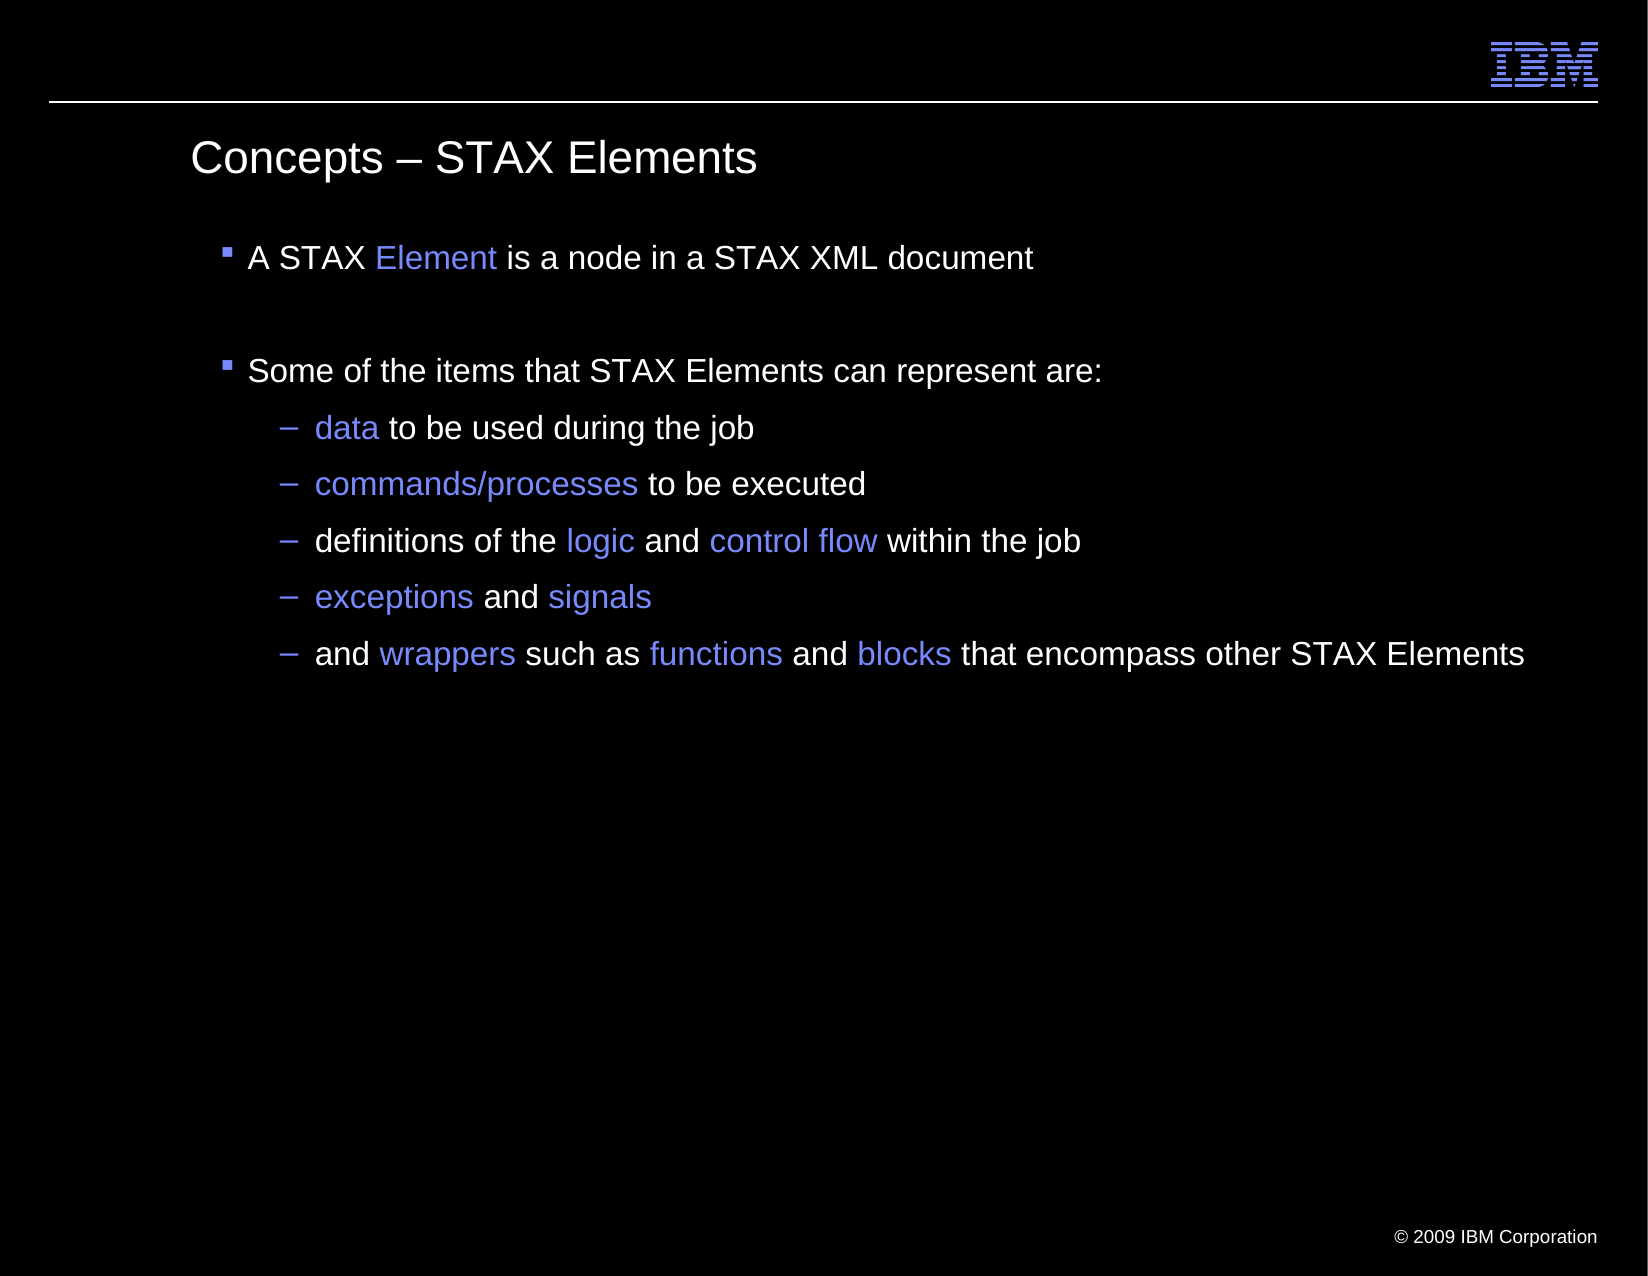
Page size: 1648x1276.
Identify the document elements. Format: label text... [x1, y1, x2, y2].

picture [1491, 42, 1598, 87]
title Concepts – STAX Elements [173, 125, 1648, 219]
text_box A STAX Element is a node in a STAX XML document Some of the items that STAX Elements can represent are: data to be used during the job commands/processes to be executed definitions of the logic and control flow within the job exceptions and signals and wrappers such as functions and blocks that encompass other STAX Elements [219, 236, 1570, 673]
